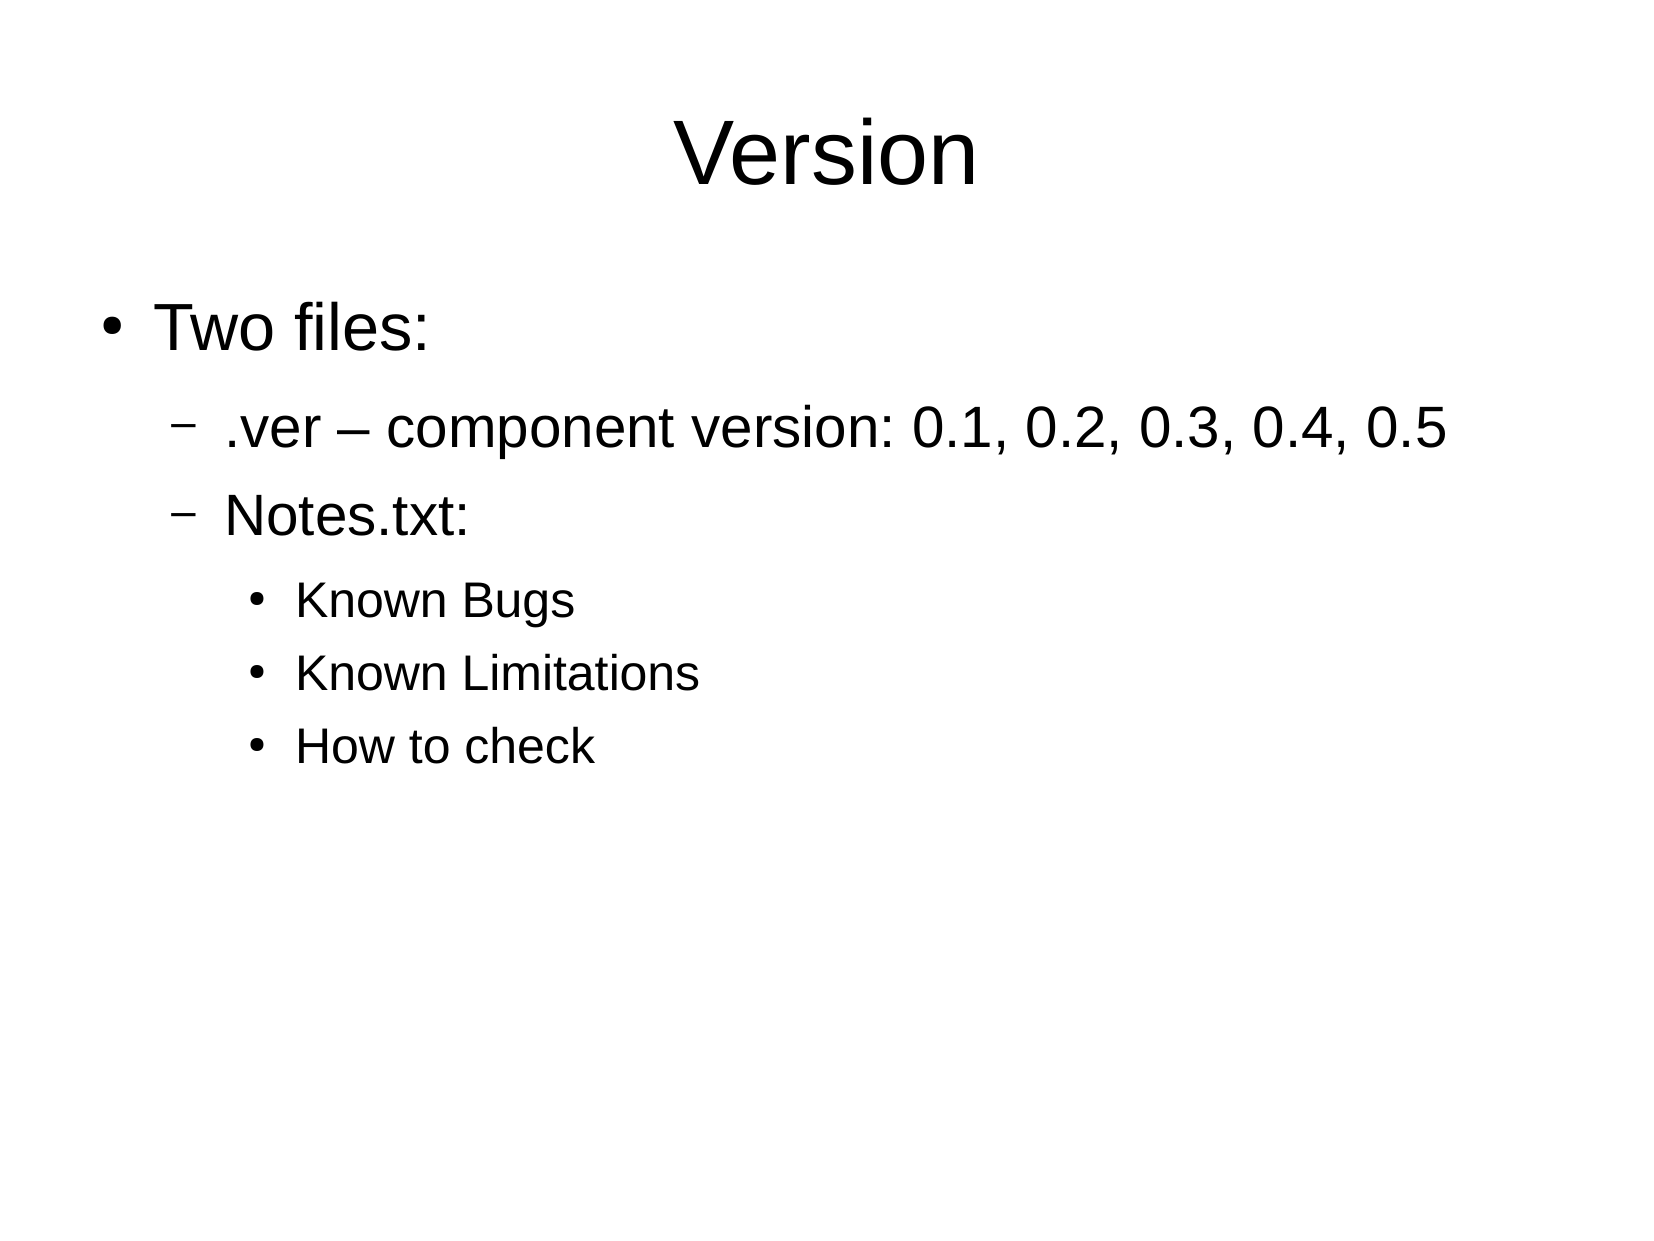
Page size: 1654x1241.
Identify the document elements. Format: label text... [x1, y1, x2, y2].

title Version [82, 49, 1571, 257]
list Two files: .ver – component version: 0.1, 0.2, 0.3, 0.4, 0.5 Notes.txt: Known Bugs Known Limitations How to check [82, 290, 1538, 1010]
